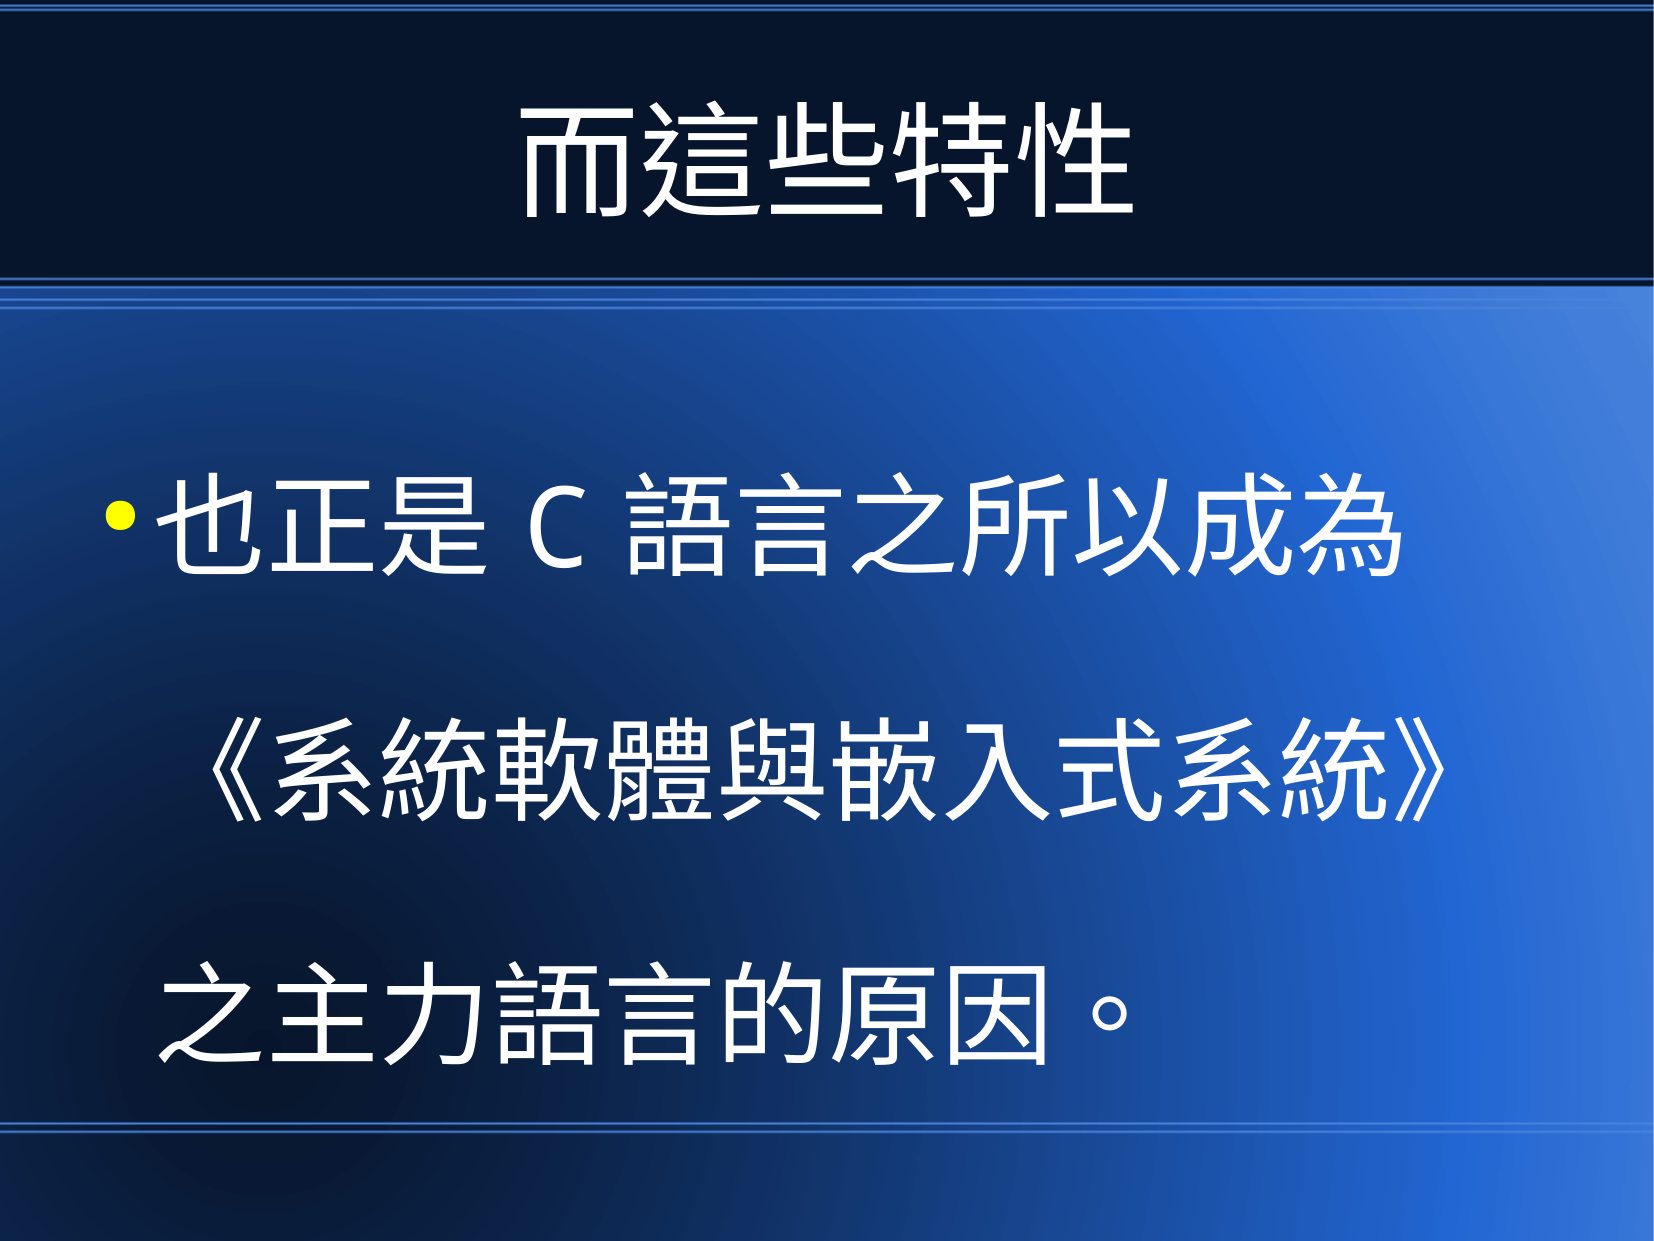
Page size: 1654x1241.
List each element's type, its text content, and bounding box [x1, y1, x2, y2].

title 而這些特性 [82, 49, 1571, 257]
picture [0, 0, 1654, 1241]
list 也正是C語言之所以成為《系統軟體與嵌入式系統》之主力語言的原因。 [82, 355, 1571, 1241]
